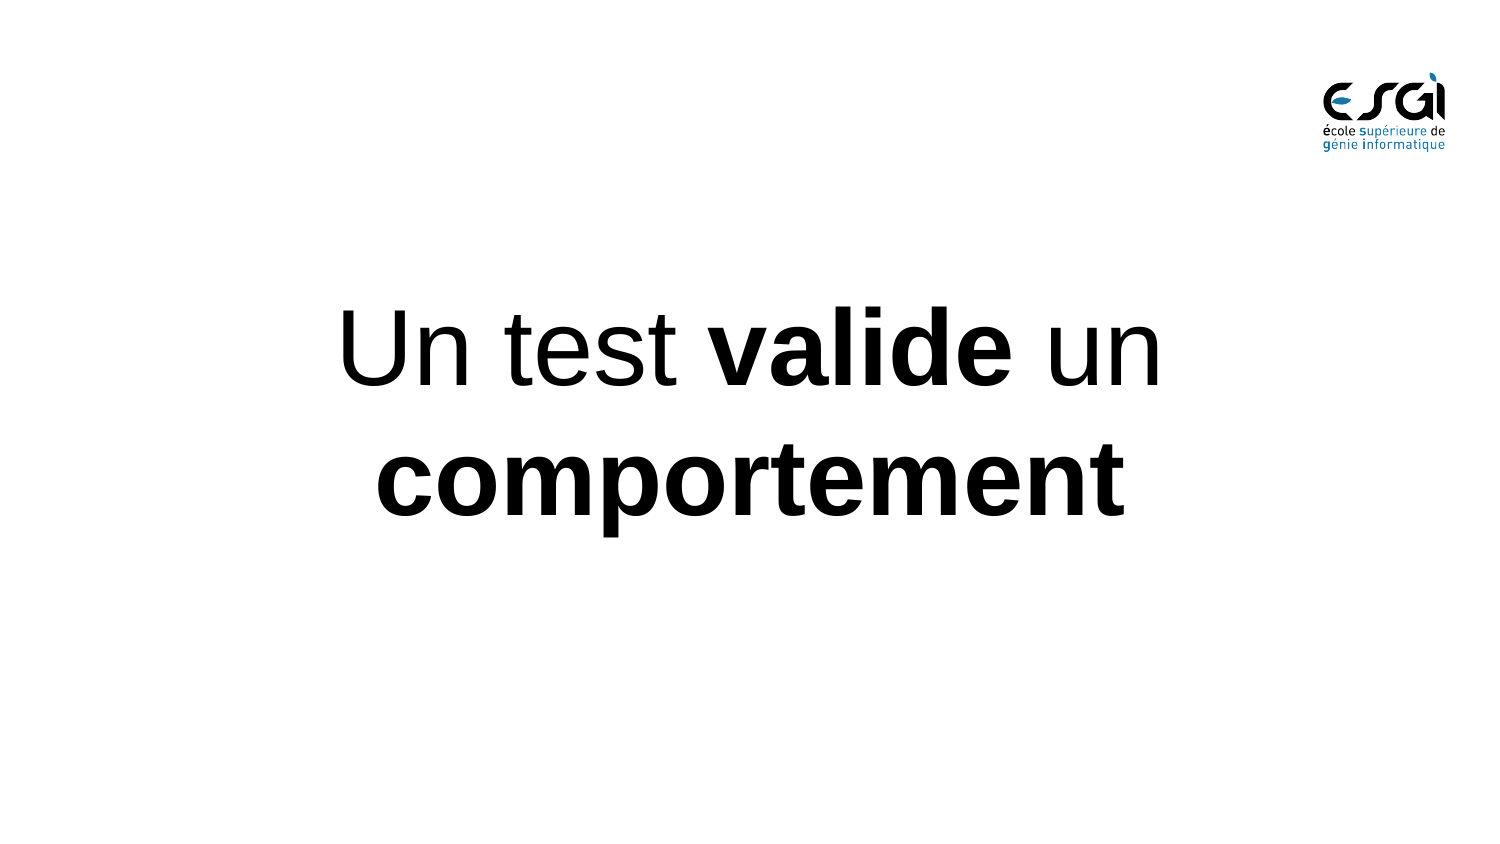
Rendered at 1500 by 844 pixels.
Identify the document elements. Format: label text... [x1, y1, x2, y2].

picture [1319, 67, 1449, 157]
title Un test valide un comportement [51, 249, 1449, 683]
